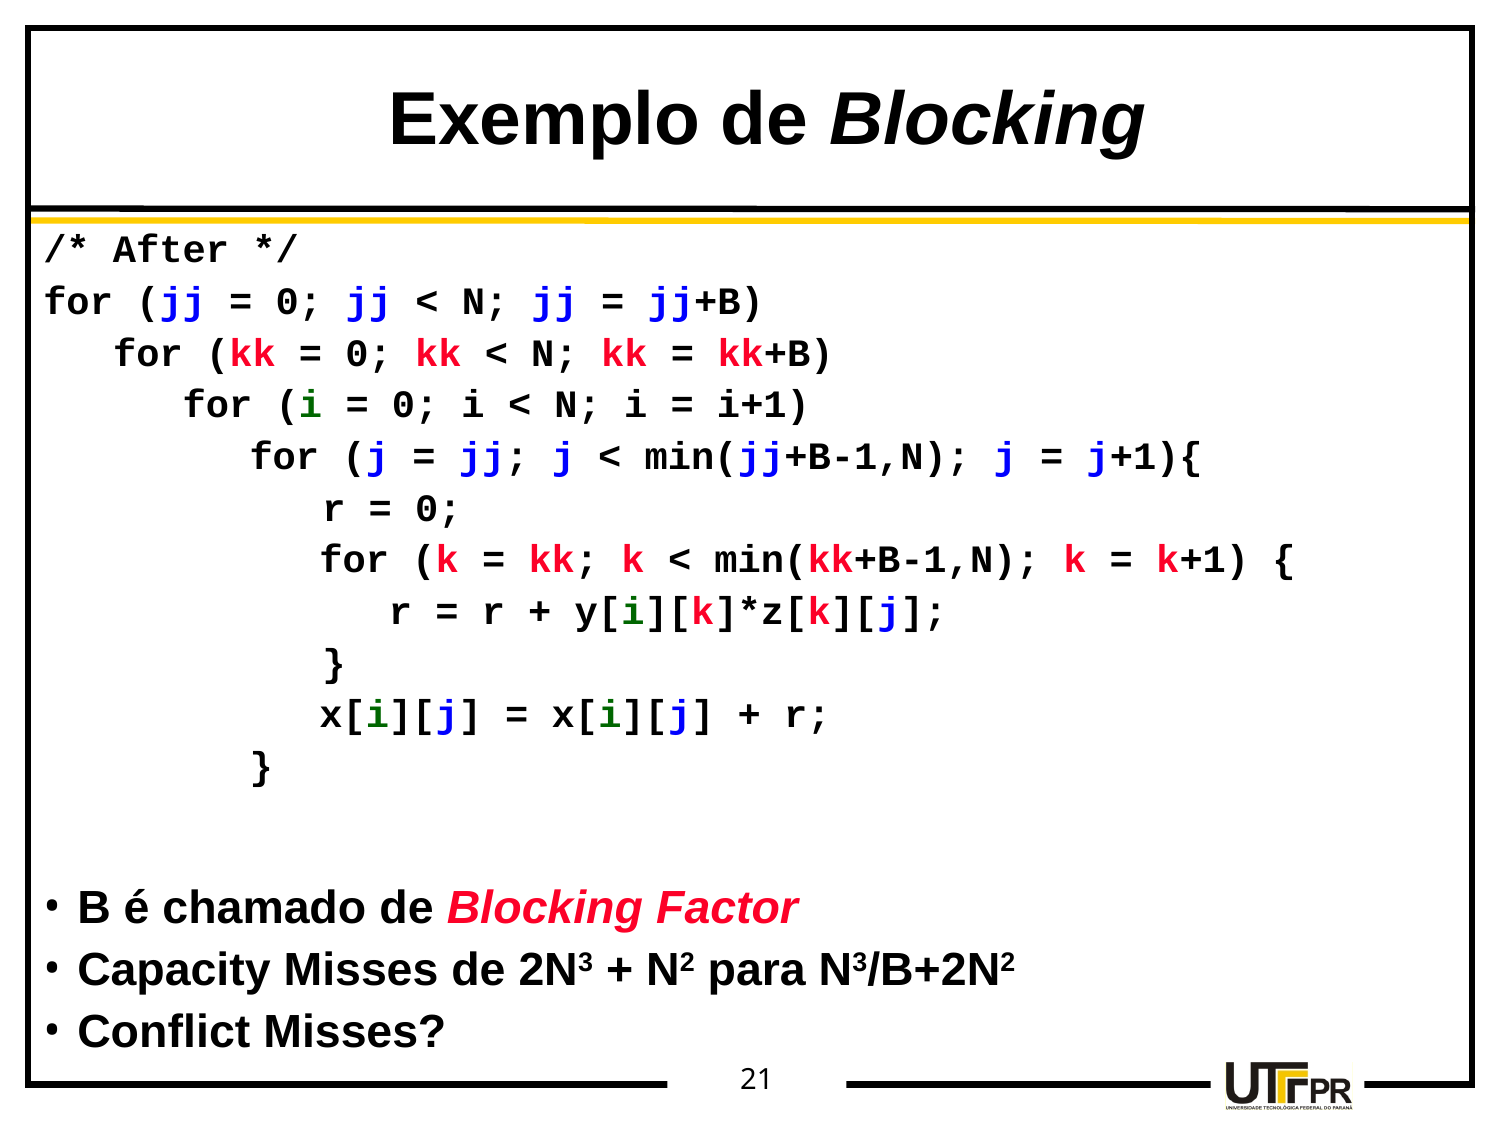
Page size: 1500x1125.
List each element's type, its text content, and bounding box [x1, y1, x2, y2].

picture [1225, 1065, 1353, 1110]
title Exemplo de Blocking [29, 30, 1477, 207]
list /* After */ for (jj = 0; jj < N; jj = jj+B) for (kk = 0; kk < N; kk = kk+B) for (i = 0; i < N; i = i+1) for (j = jj; j < min(jj+B-1,N); j = j+1){ r = 0; for (k = kk; k < min(kk+B-1,N); k = k+1) { r = r + y[i][k]*z[k][j]; } x[i][j] = x[i][j] + r; } B é chamado de Blocking Factor Capacity Misses de 2N3 + N2 para N3/B+2N2 Conflict Misses? [28, 225, 1477, 1065]
